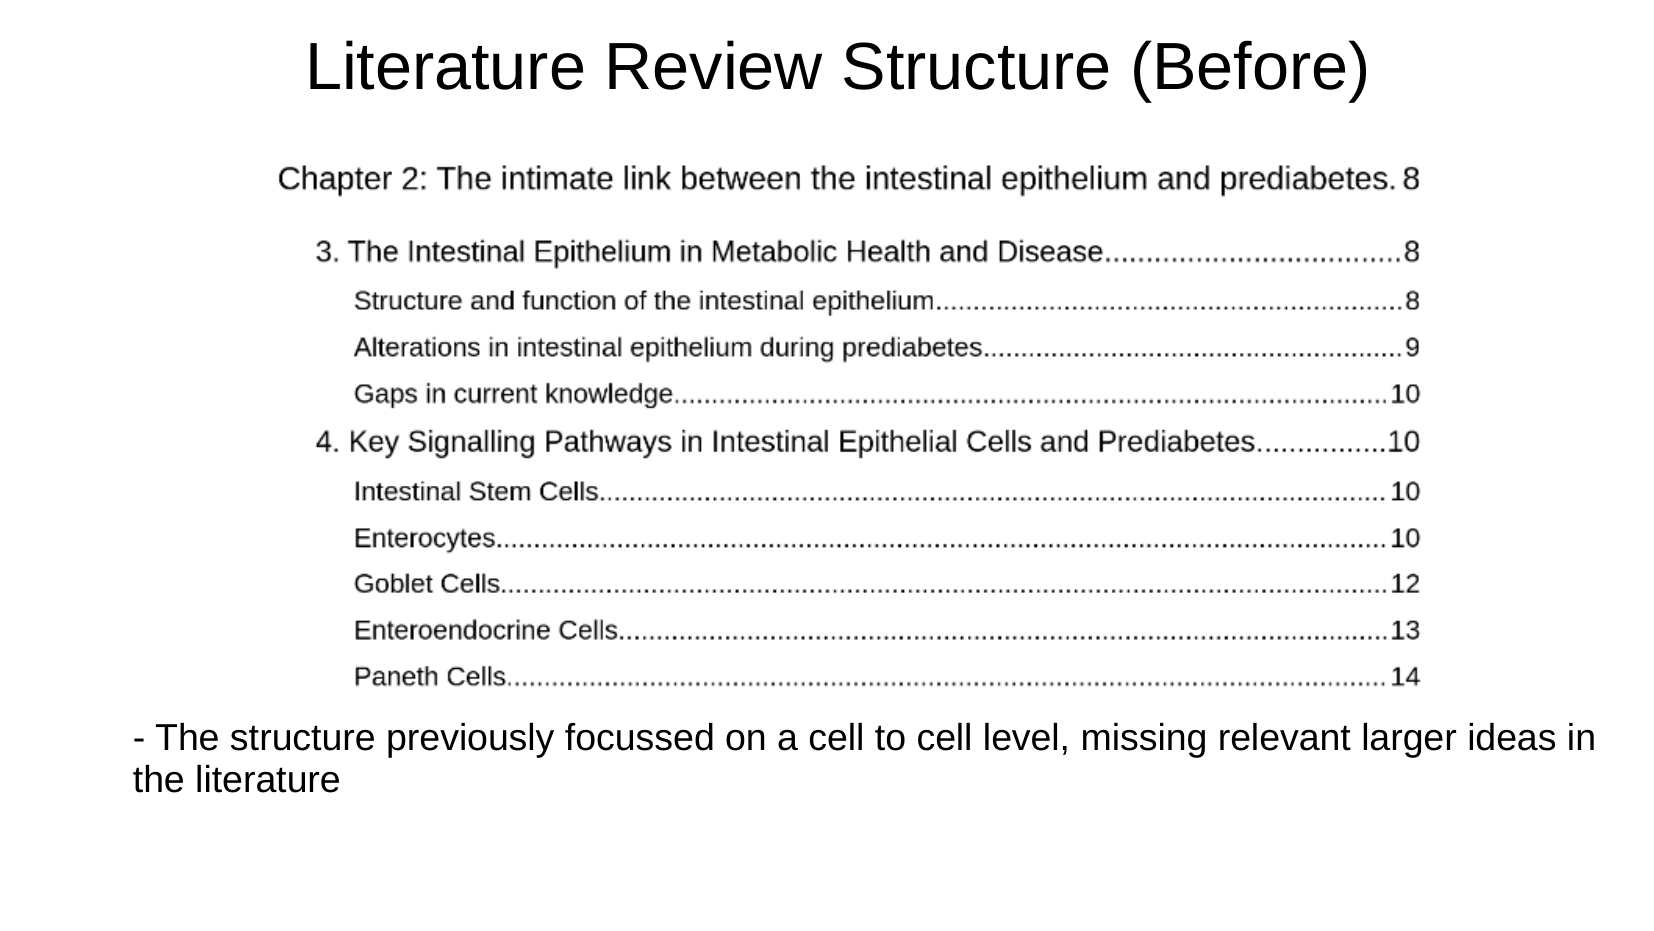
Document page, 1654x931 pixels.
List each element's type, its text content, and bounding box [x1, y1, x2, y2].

title Literature Review Structure (Before) [141, 14, 1536, 119]
picture [267, 147, 1447, 704]
text_box - The structure previously focussed on a cell to cell level, missing relevant larger ideas in the literature [118, 708, 1625, 886]
